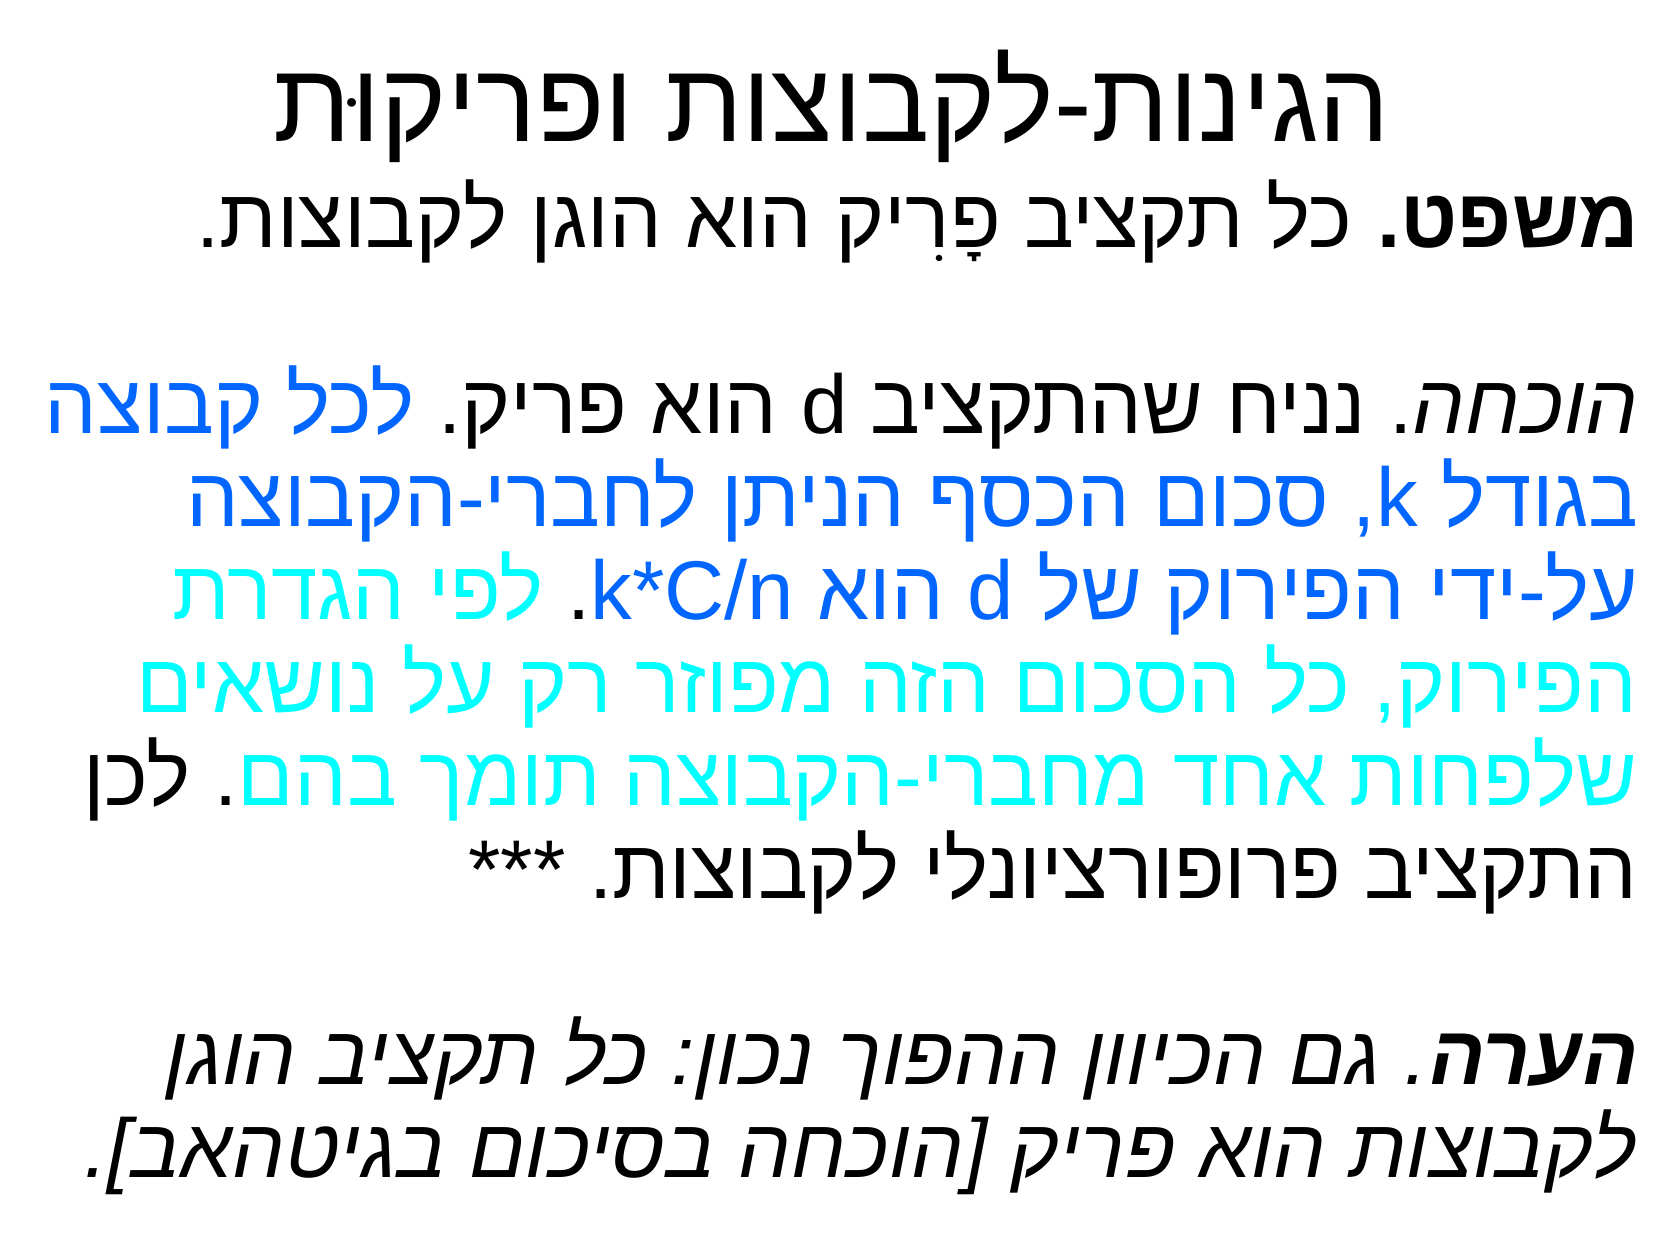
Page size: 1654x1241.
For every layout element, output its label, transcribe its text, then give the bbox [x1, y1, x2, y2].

title הגינות-לקבוצות ופריקוּת [45, 0, 1621, 165]
text_box משפט. כל תקציב פָרִיק הוא הוגן לקבוצות. הוכחה. נניח שהתקציב d הוא פריק. לכל קבוצה בגודל k, סכום הכסף הניתן לחברי-הקבוצה על-ידי הפירוק של d הוא k*C/n. לפי הגדרת הפירוק, כל הסכום הזה מפוזר רק על נושאים שלפחות אחד מחברי-הקבוצה תומך בהם. לכן התקציב פרופורציונלי לקבוצות. *** הערה. גם הכיוון ההפוך נכון: כל תקציב הוגן לקבוצות הוא פריק [הוכחה בסיכום בגיטהאב]. [18, 165, 1654, 1203]
